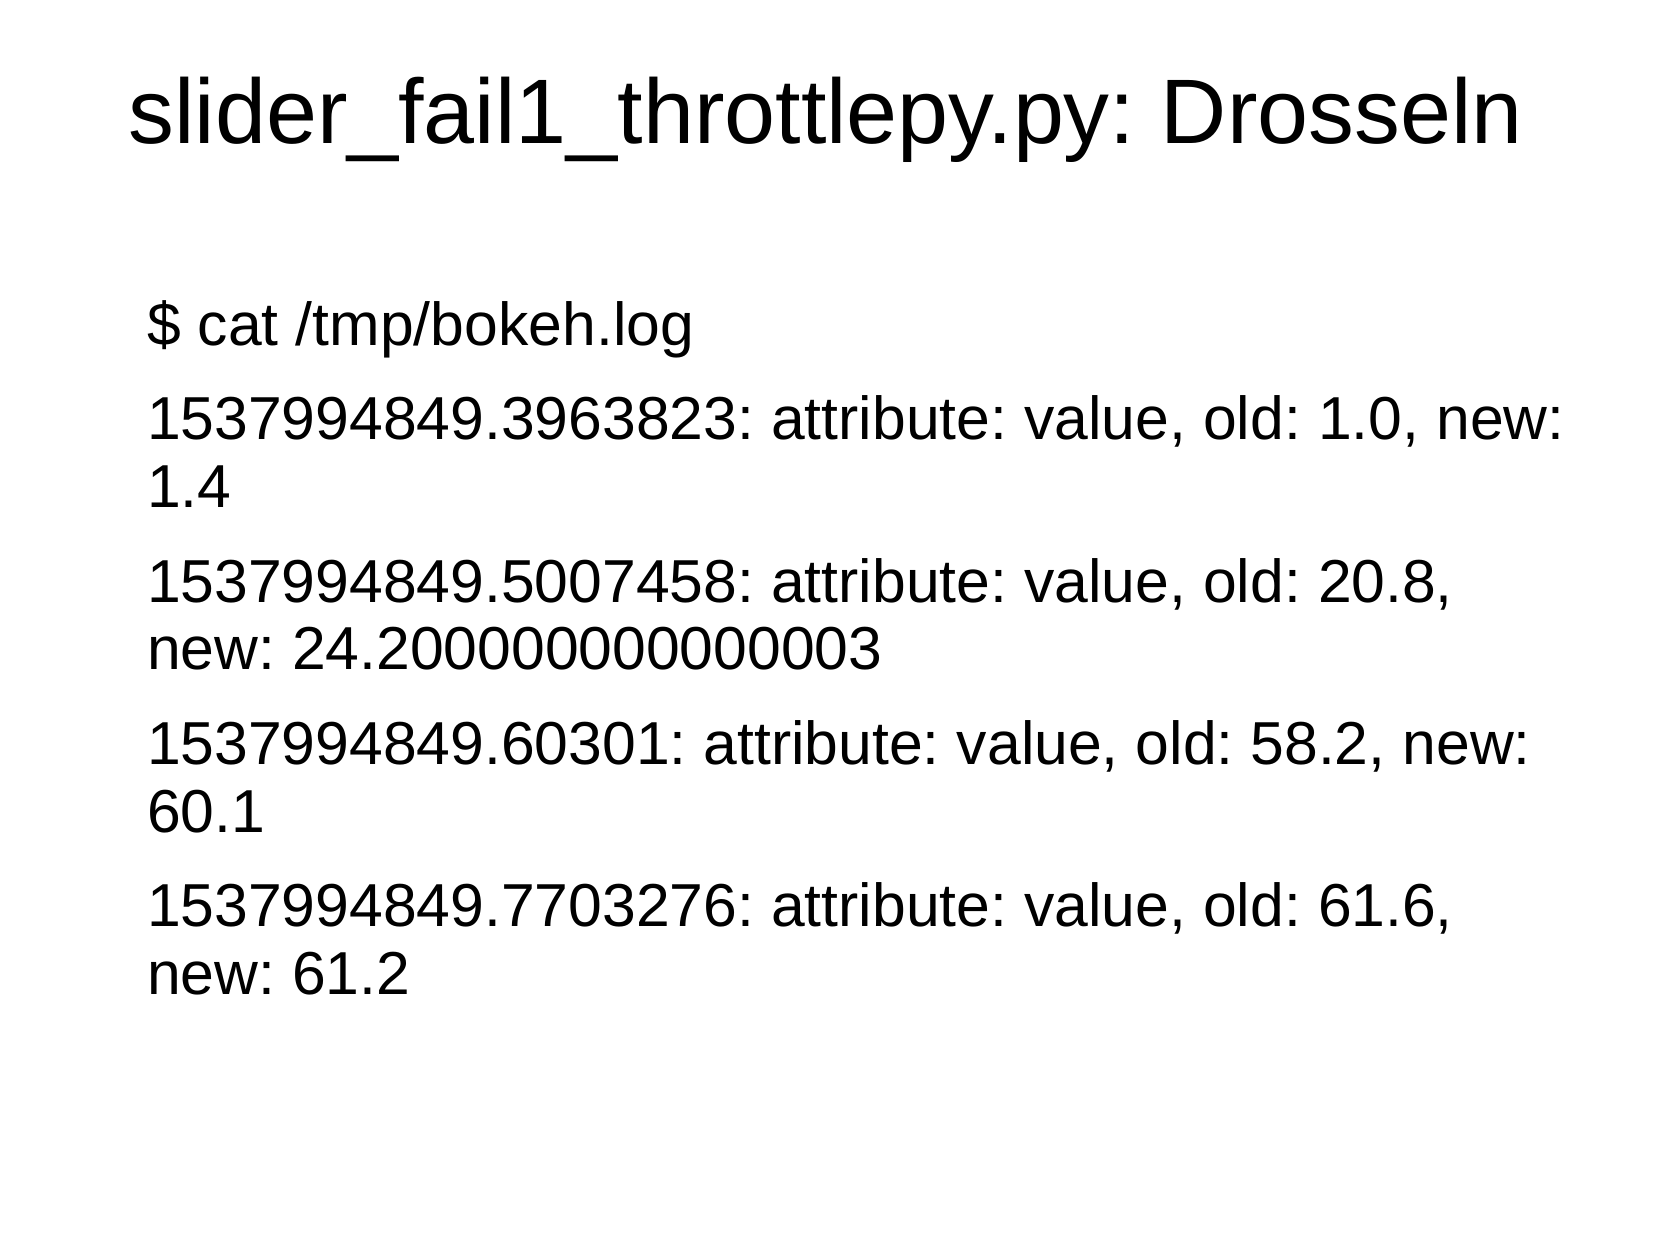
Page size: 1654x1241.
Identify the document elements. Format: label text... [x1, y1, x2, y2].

title slider_fail1_throttlepy.py: Drosseln [82, 8, 1571, 216]
text_box [82, 290, 1571, 1010]
